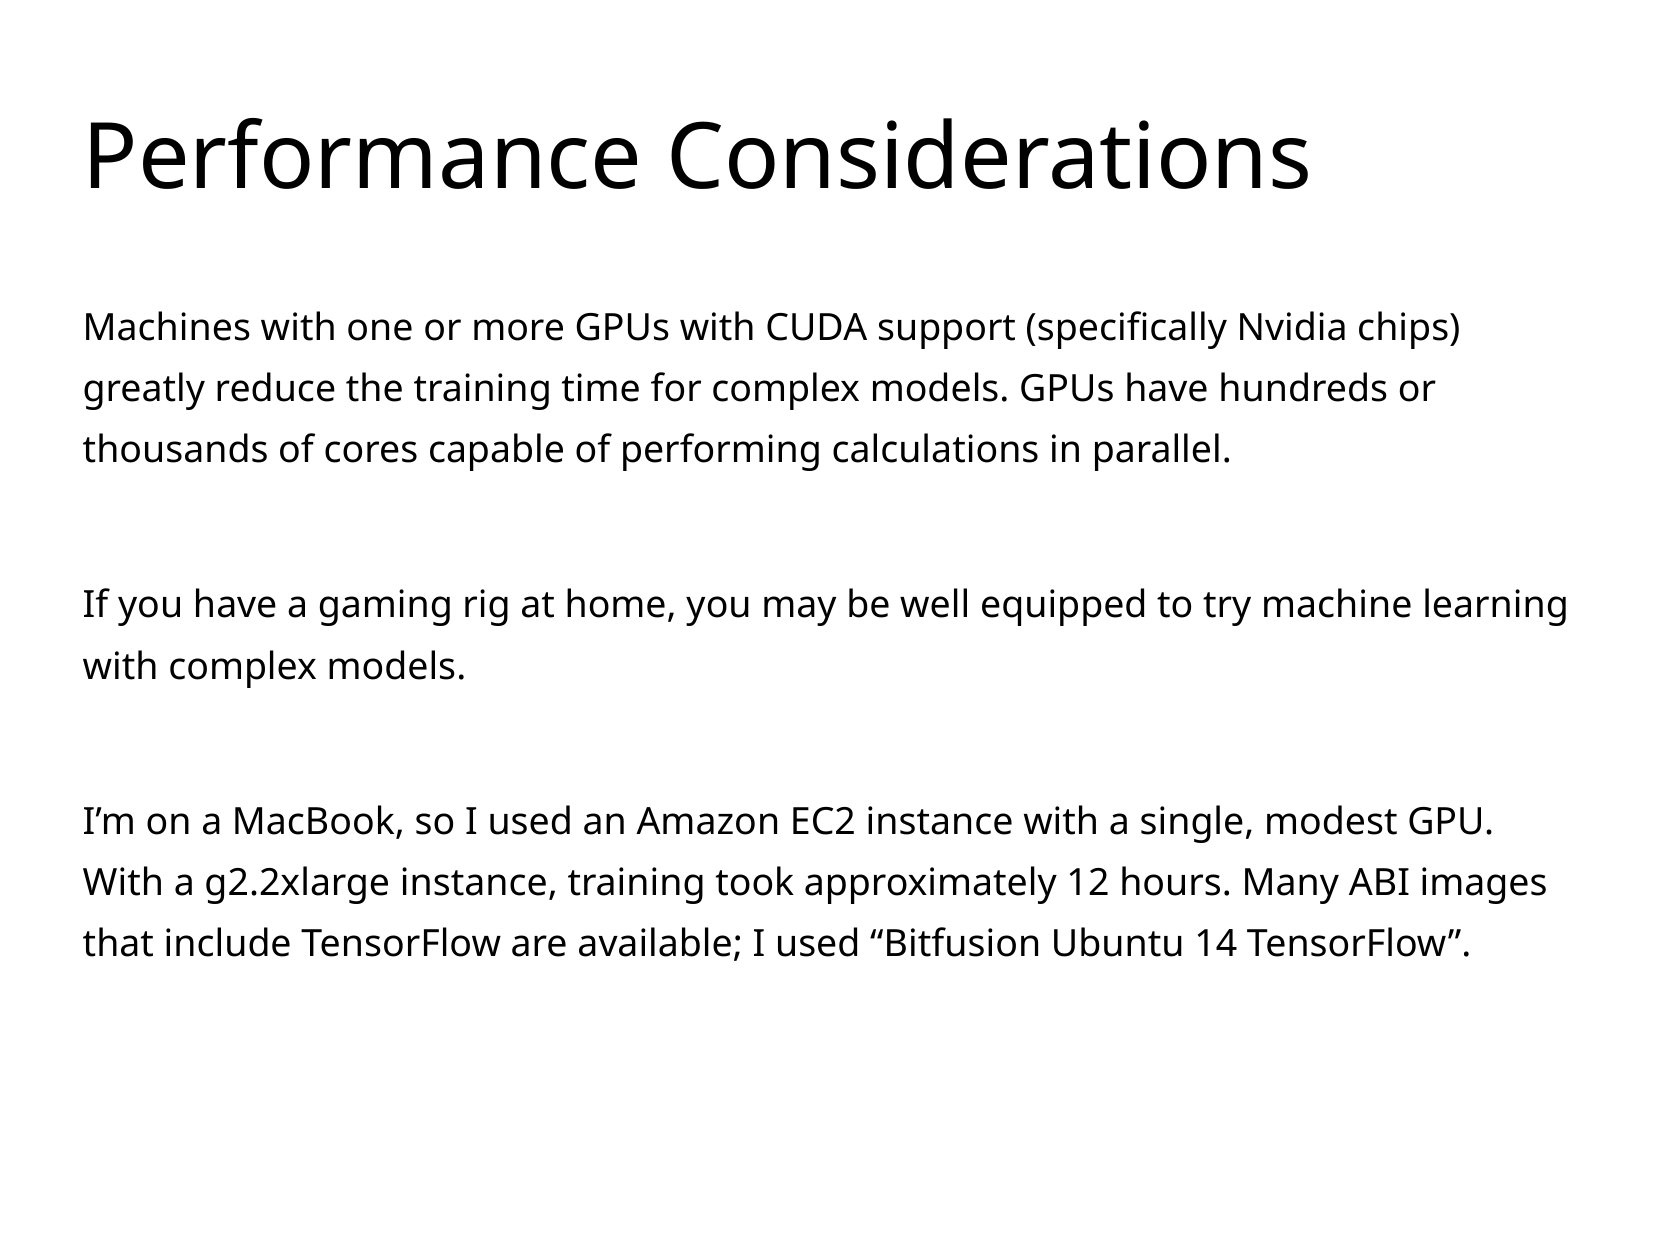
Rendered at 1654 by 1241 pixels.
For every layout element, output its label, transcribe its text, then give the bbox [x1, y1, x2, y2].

list Machines with one or more GPUs with CUDA support (specifically Nvidia chips) greatly reduce the training time for complex models. GPUs have hundreds or thousands of cores capable of performing calculations in parallel. If you have a gaming rig at home, you may be well equipped to try machine learning with complex models. I’m on a MacBook, so I used an Amazon EC2 instance with a single, modest GPU. With a g2.2xlarge instance, training took approximately 12 hours. Many ABI images that include TensorFlow are available; I used “Bitfusion Ubuntu 14 TensorFlow”. [82, 290, 1571, 1010]
title Performance Considerations [82, 49, 1571, 257]
